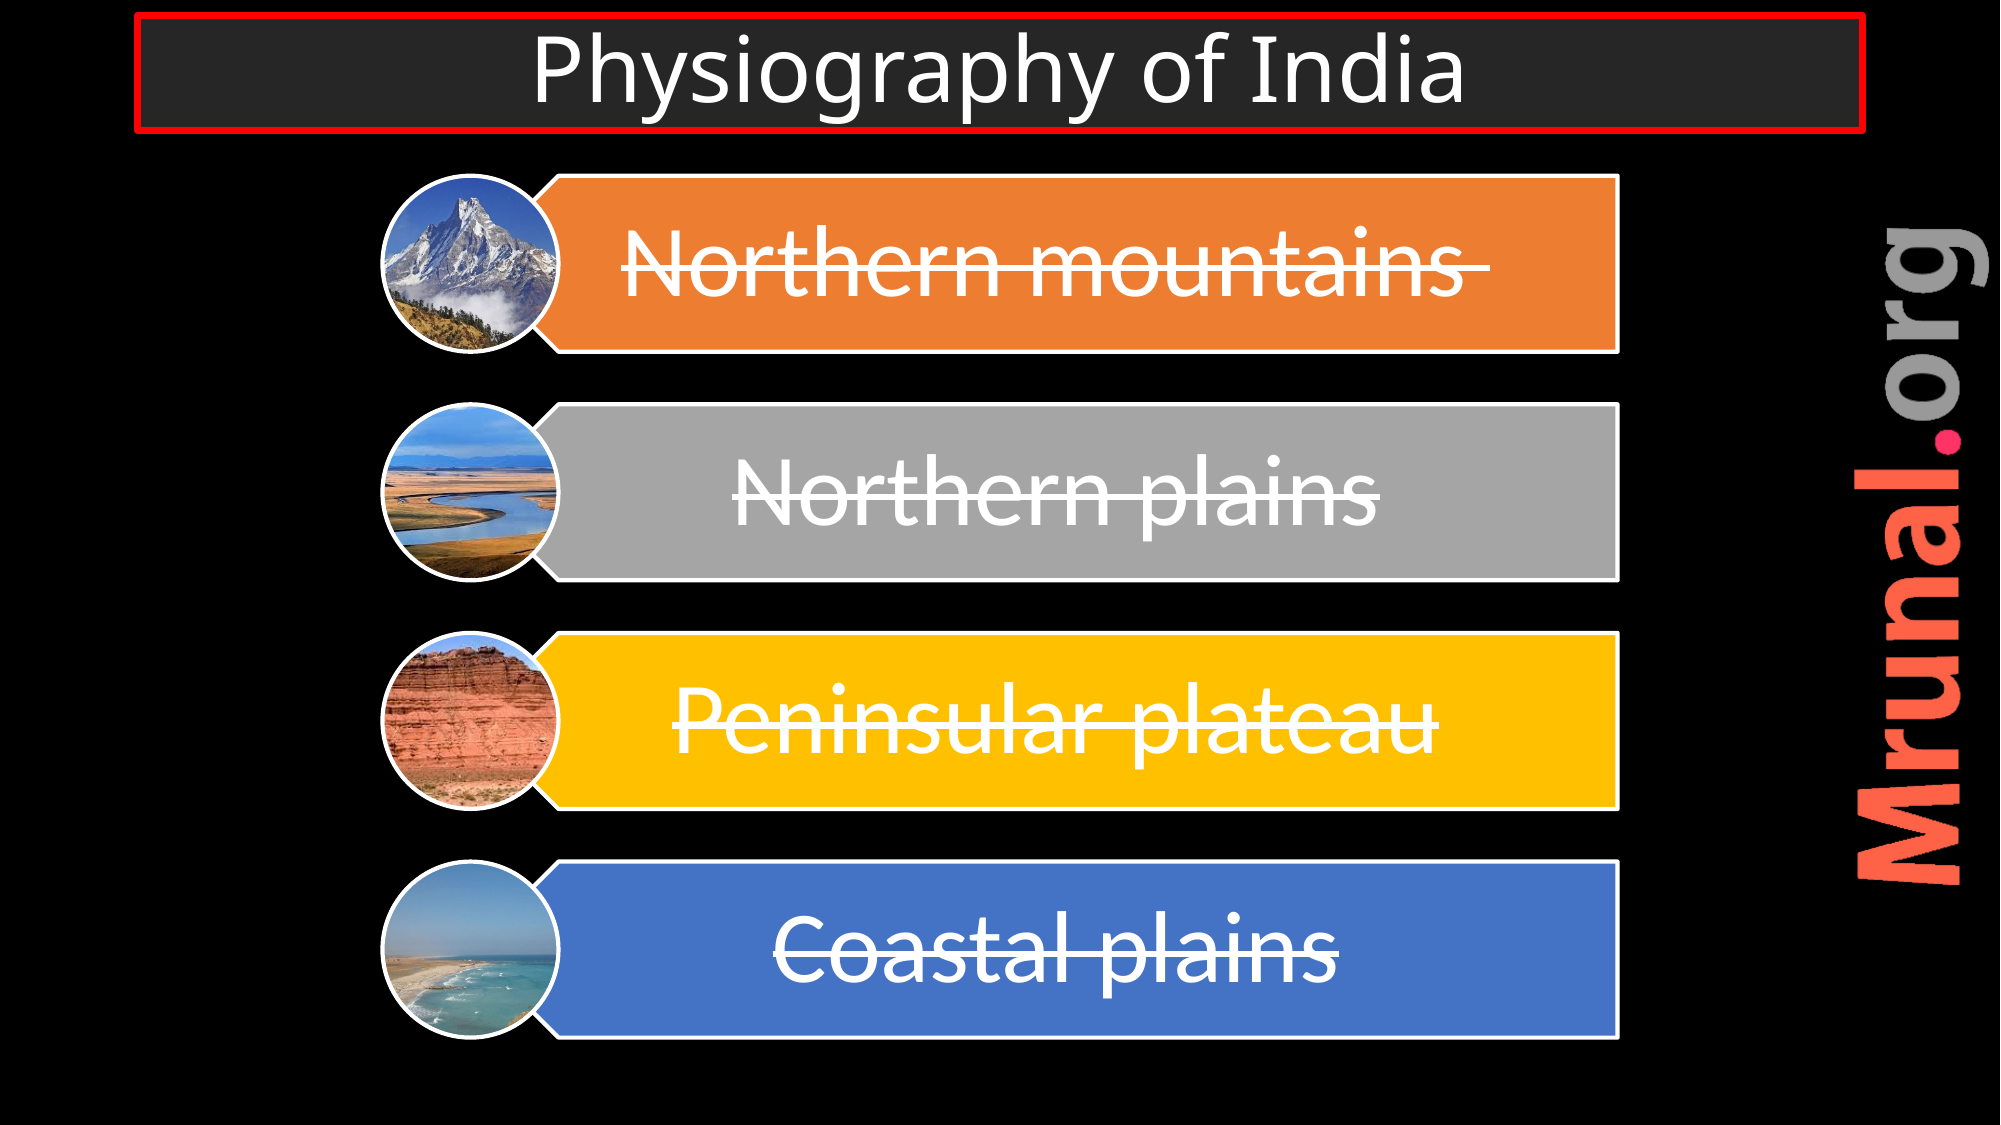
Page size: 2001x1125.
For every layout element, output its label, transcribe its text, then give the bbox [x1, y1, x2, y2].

text_box Coastal plains [533, 861, 1618, 1038]
title Physiography of India [137, 15, 1863, 131]
text_box [382, 175, 559, 352]
text_box Peninsular plateau [533, 632, 1618, 809]
text_box [382, 404, 559, 581]
text_box [382, 632, 559, 809]
text_box Northern plains [533, 404, 1618, 581]
text_box [382, 861, 559, 1038]
picture [1832, 224, 2000, 894]
text_box Northern mountains [533, 175, 1618, 352]
